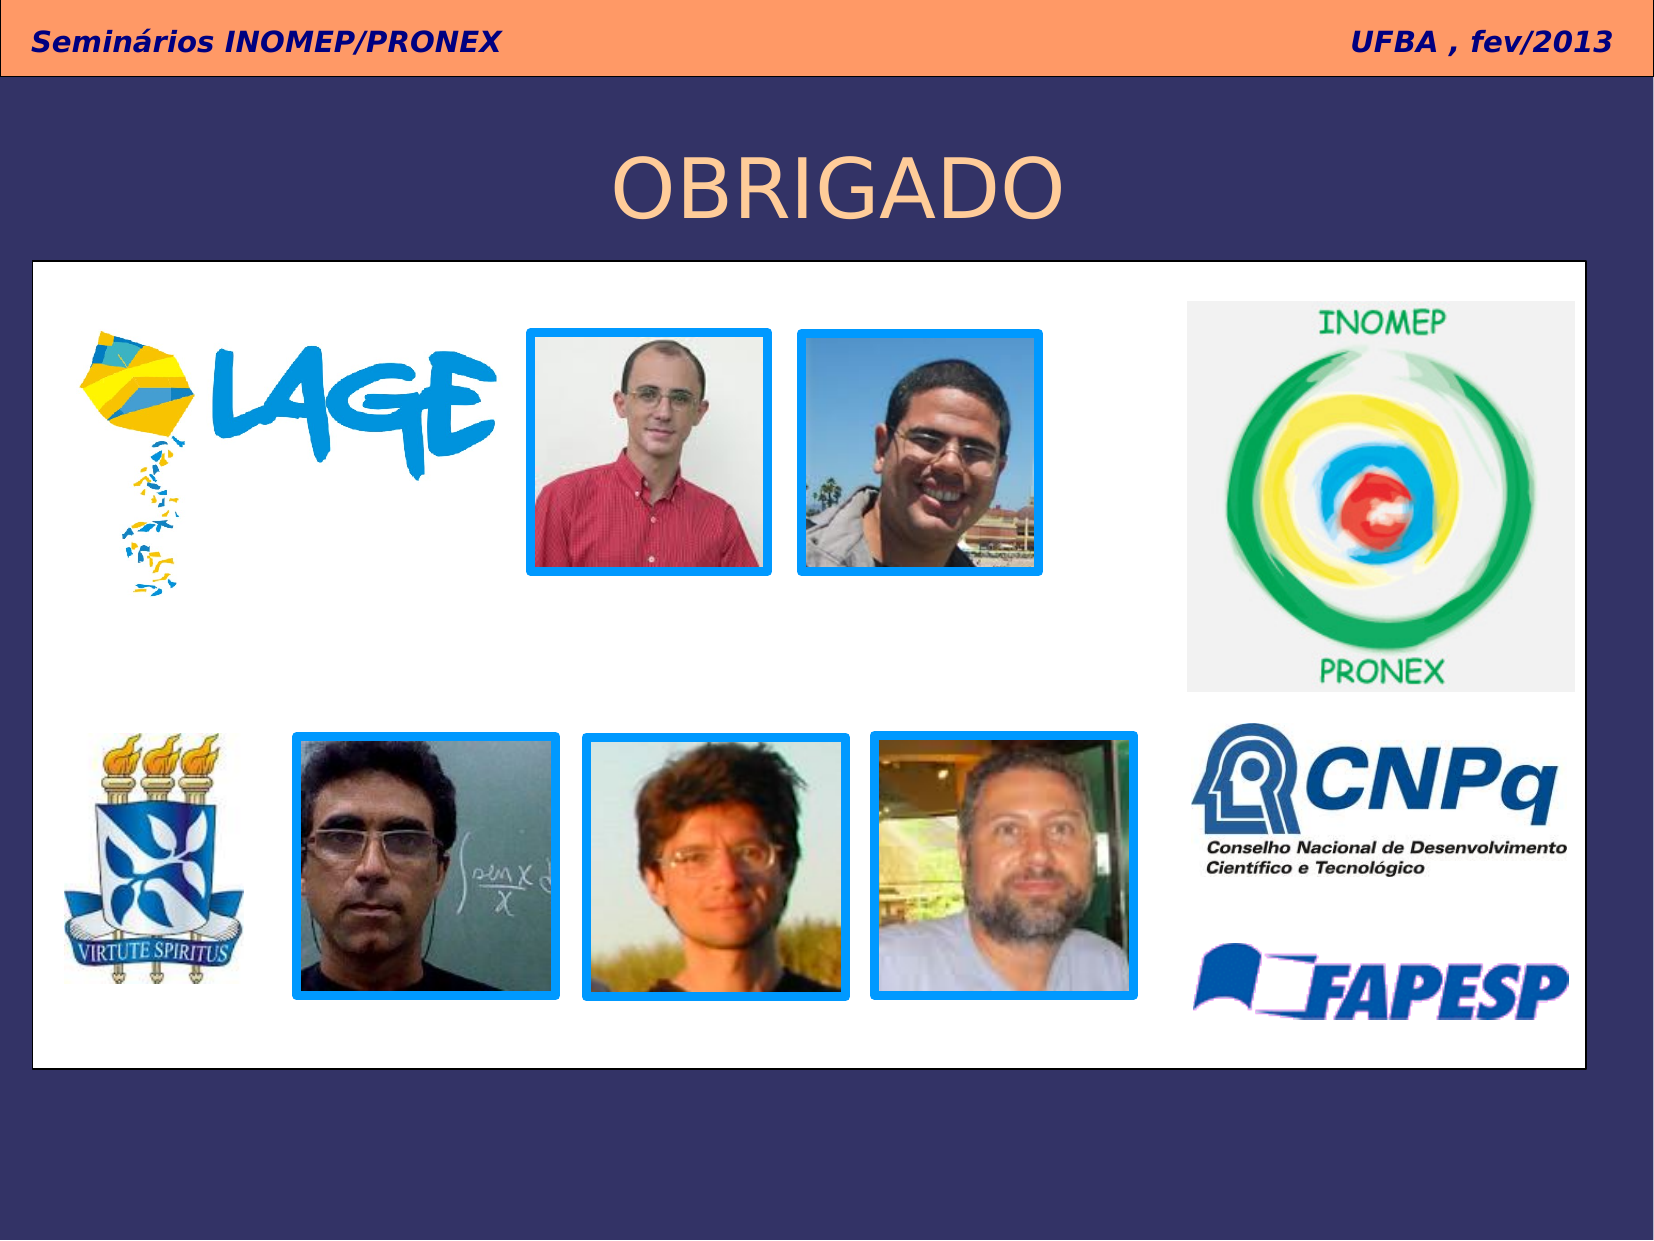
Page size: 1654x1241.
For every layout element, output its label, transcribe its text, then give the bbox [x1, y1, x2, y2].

title OBRIGADO [55, 114, 1622, 263]
picture [64, 733, 244, 984]
picture [60, 316, 511, 600]
picture [1193, 943, 1569, 1020]
picture [535, 337, 764, 567]
picture [590, 741, 842, 993]
picture [806, 337, 1034, 568]
text_box [32, 261, 1586, 1069]
picture [878, 740, 1130, 991]
picture [1187, 301, 1575, 692]
picture [301, 741, 552, 992]
picture [1191, 723, 1567, 877]
